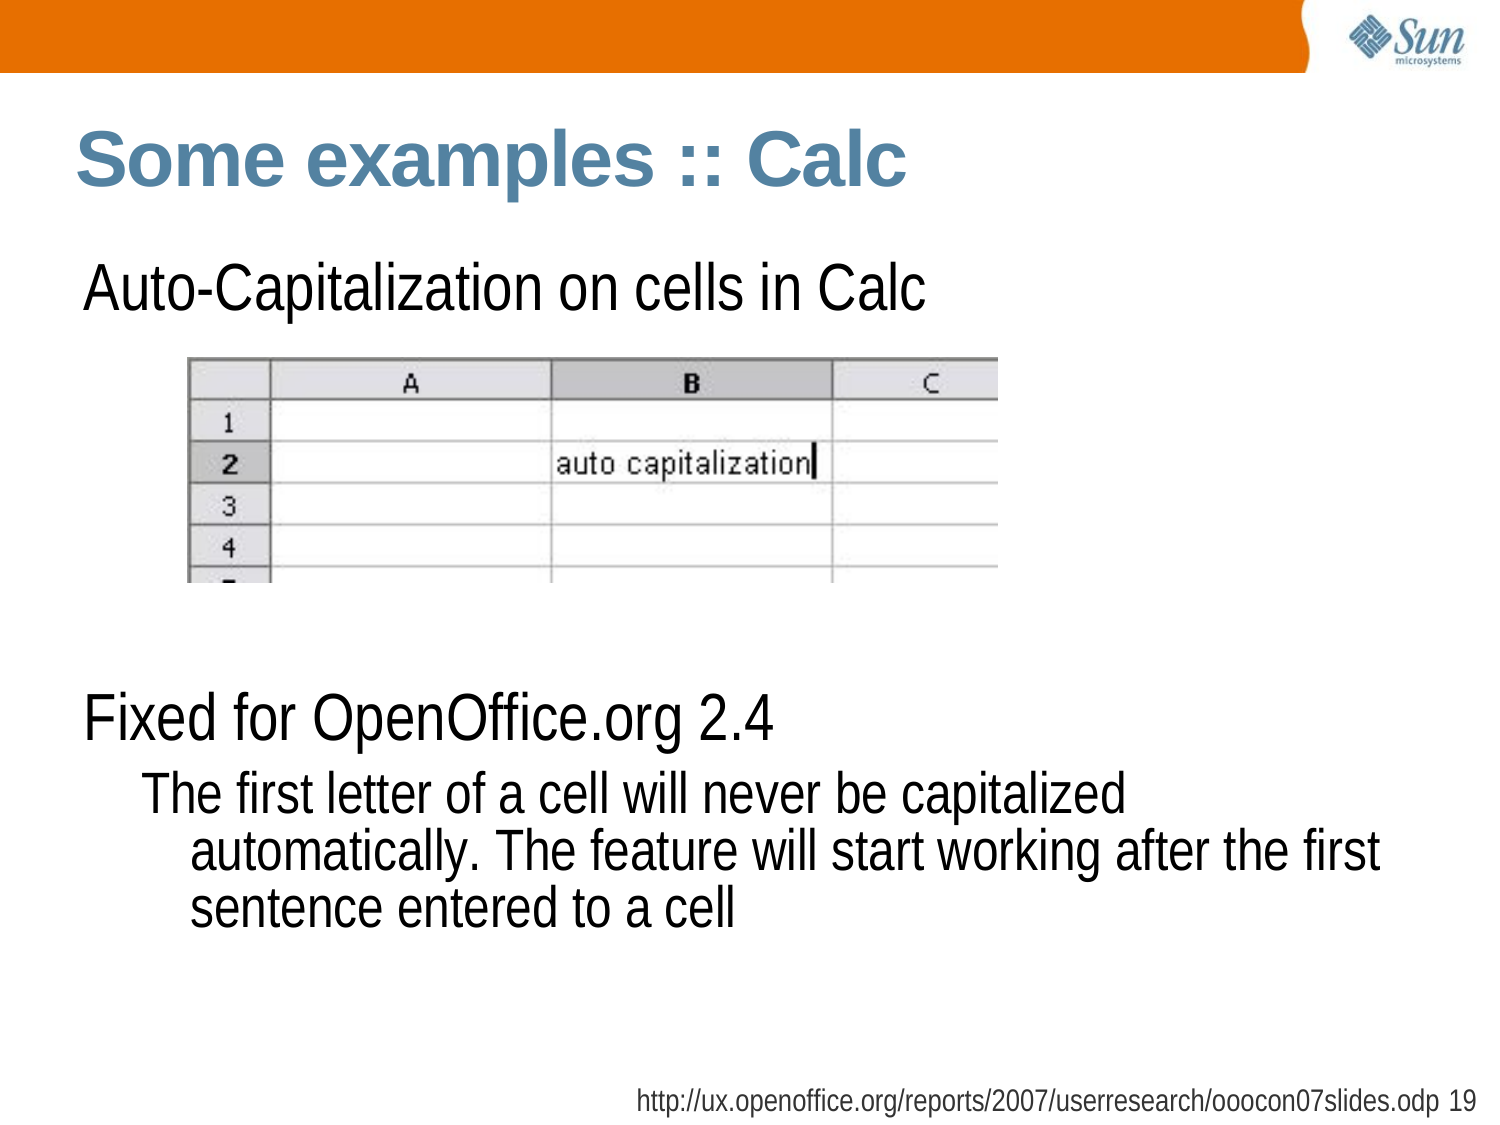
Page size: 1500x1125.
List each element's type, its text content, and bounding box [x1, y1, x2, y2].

picture [0, 0, 1500, 73]
title Some examples :: Calc [75, 123, 1437, 227]
picture [187, 357, 998, 583]
list Auto-Capitalization on cells in Calc Fixed for OpenOffice.org 2.4 The first letter of a cell will never be capitalized automatically. The feature will start working after the first sentence entered to a cell [64, 258, 1401, 1062]
